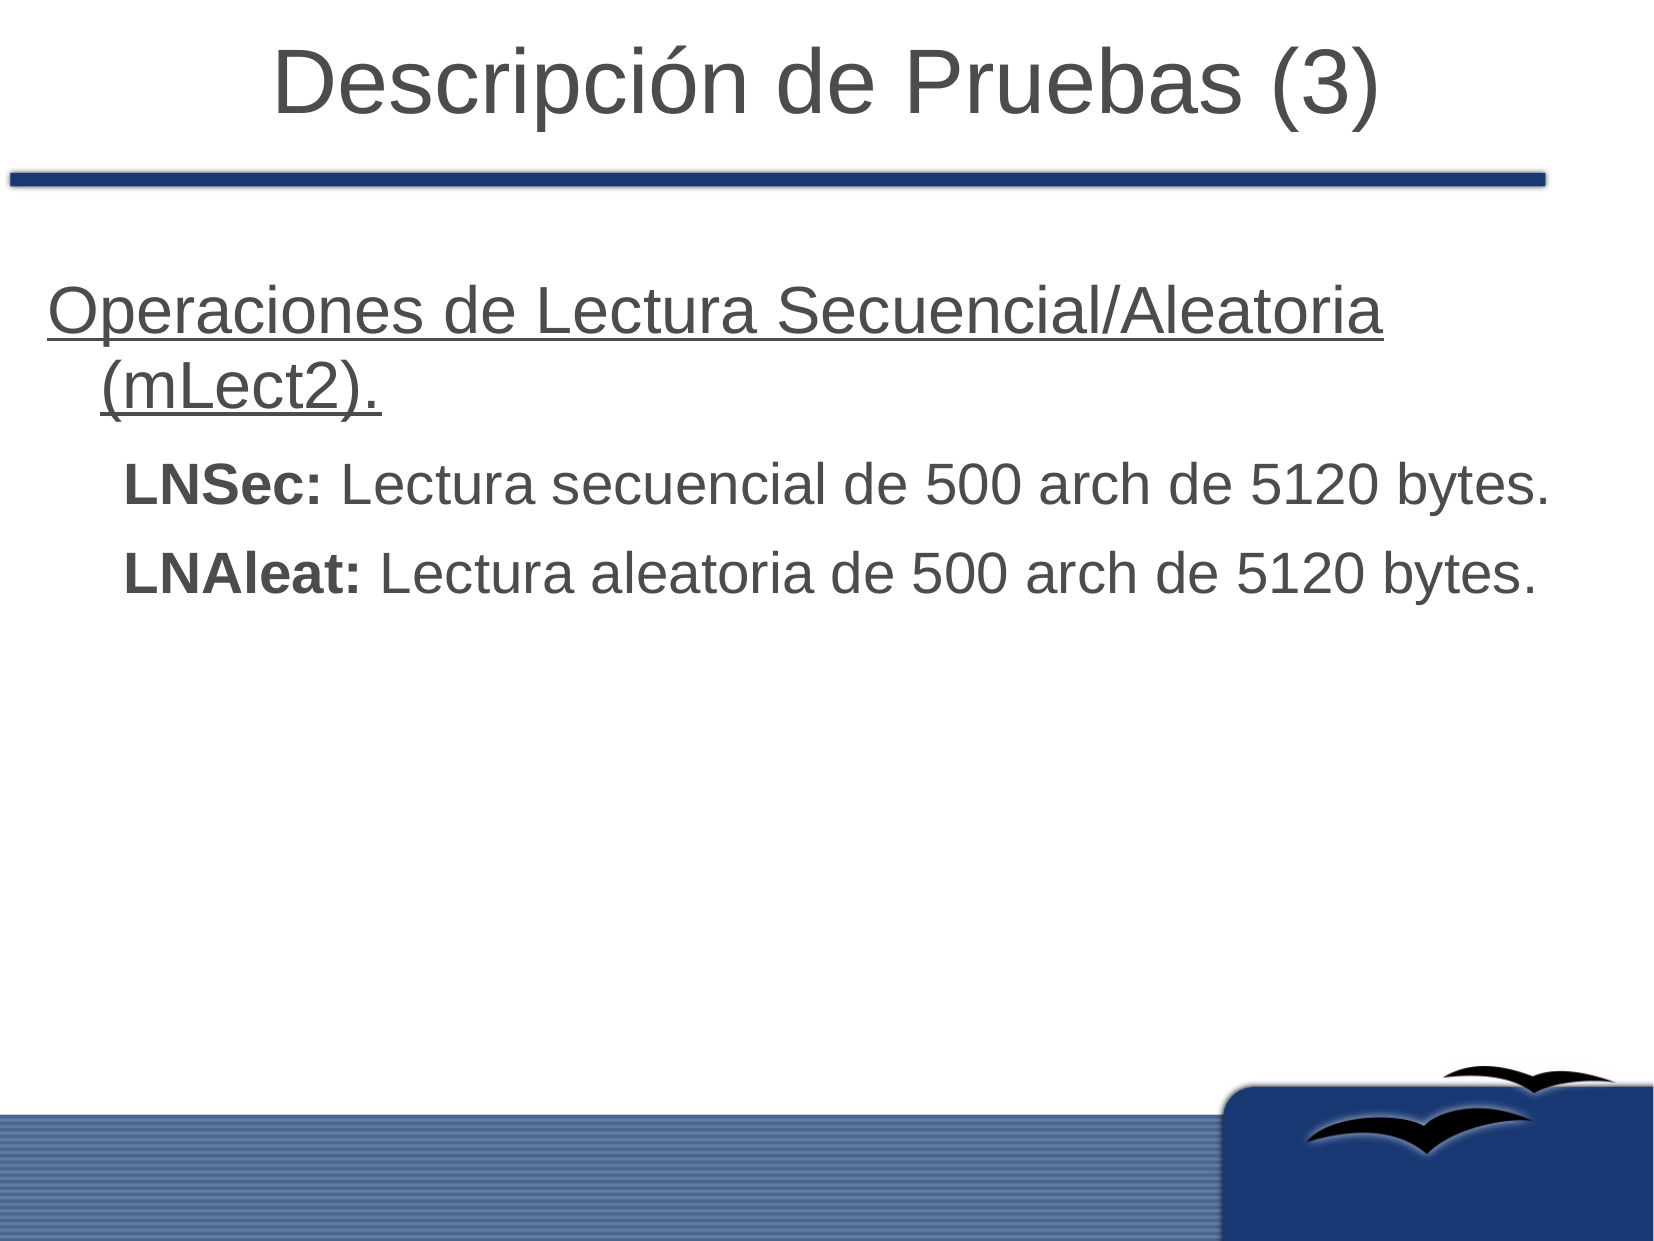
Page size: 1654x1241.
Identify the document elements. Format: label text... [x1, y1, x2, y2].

picture [0, 0, 1654, 1241]
list Operaciones de Lectura Secuencial/Aleatoria (mLect2). LNSec: Lectura secuencial de 500 arch de 5120 bytes. LNAleat: Lectura aleatoria de 500 arch de 5120 bytes. [29, 273, 1625, 1056]
title Descripción de Pruebas (3) [121, 0, 1534, 164]
